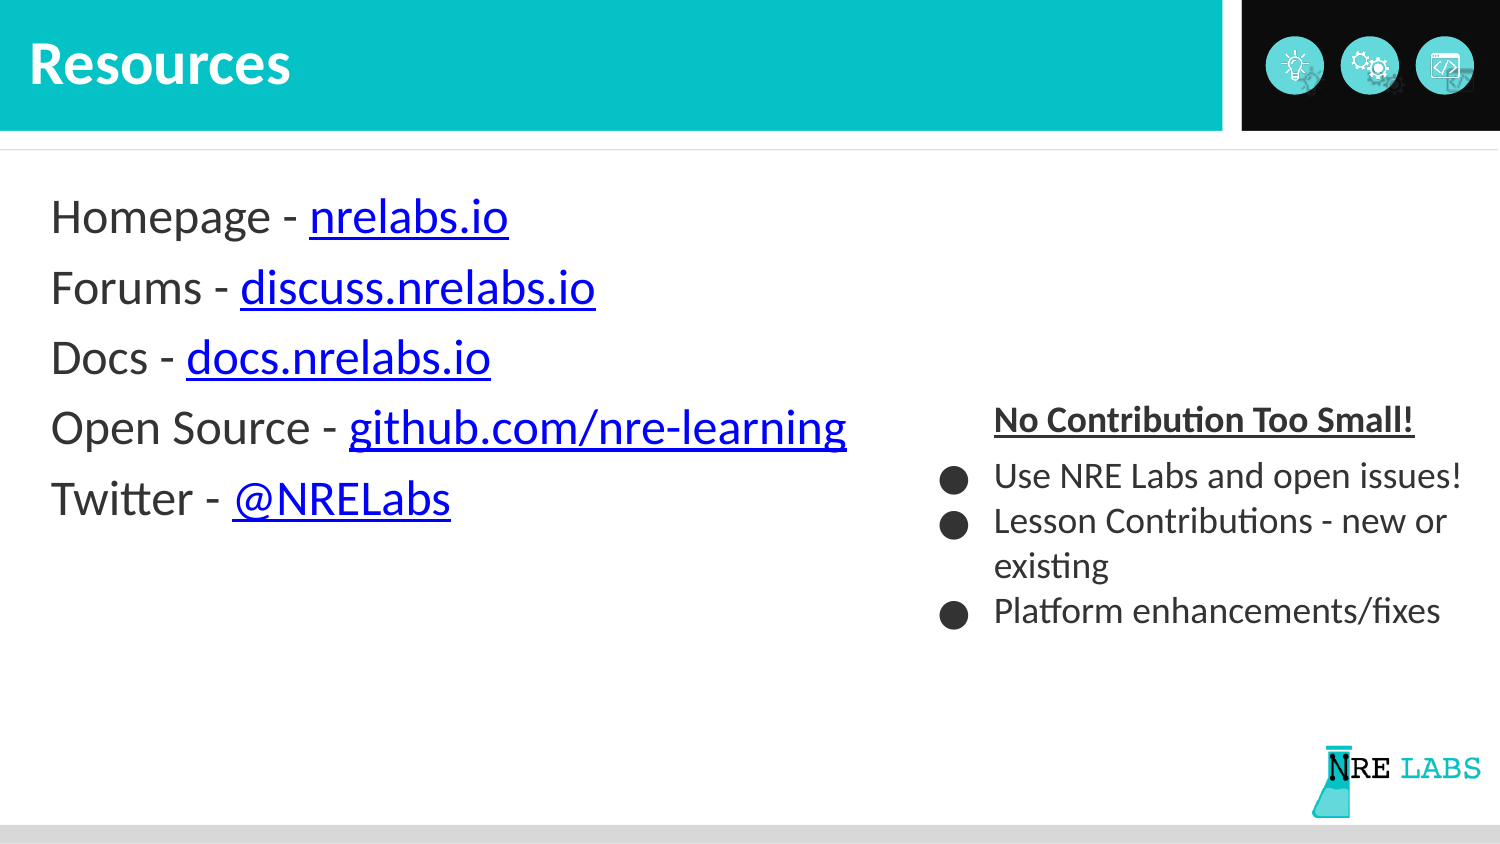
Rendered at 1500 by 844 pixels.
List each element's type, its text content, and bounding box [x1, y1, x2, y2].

list No Contribution Too Small! Use NRE Labs and open issues! Lesson Contributions - new or existing Platform enhancements/fixes [907, 389, 1500, 659]
picture [1312, 735, 1500, 818]
list Homepage - nrelabs.io Forums - discuss.nrelabs.io Docs - docs.nrelabs.io Open Source - github.com/nre-learning Twitter - @NRELabs [39, 178, 1452, 769]
picture [1272, 42, 1318, 88]
picture [1425, 45, 1465, 86]
picture [1347, 42, 1393, 88]
list Resources [18, 16, 1126, 64]
